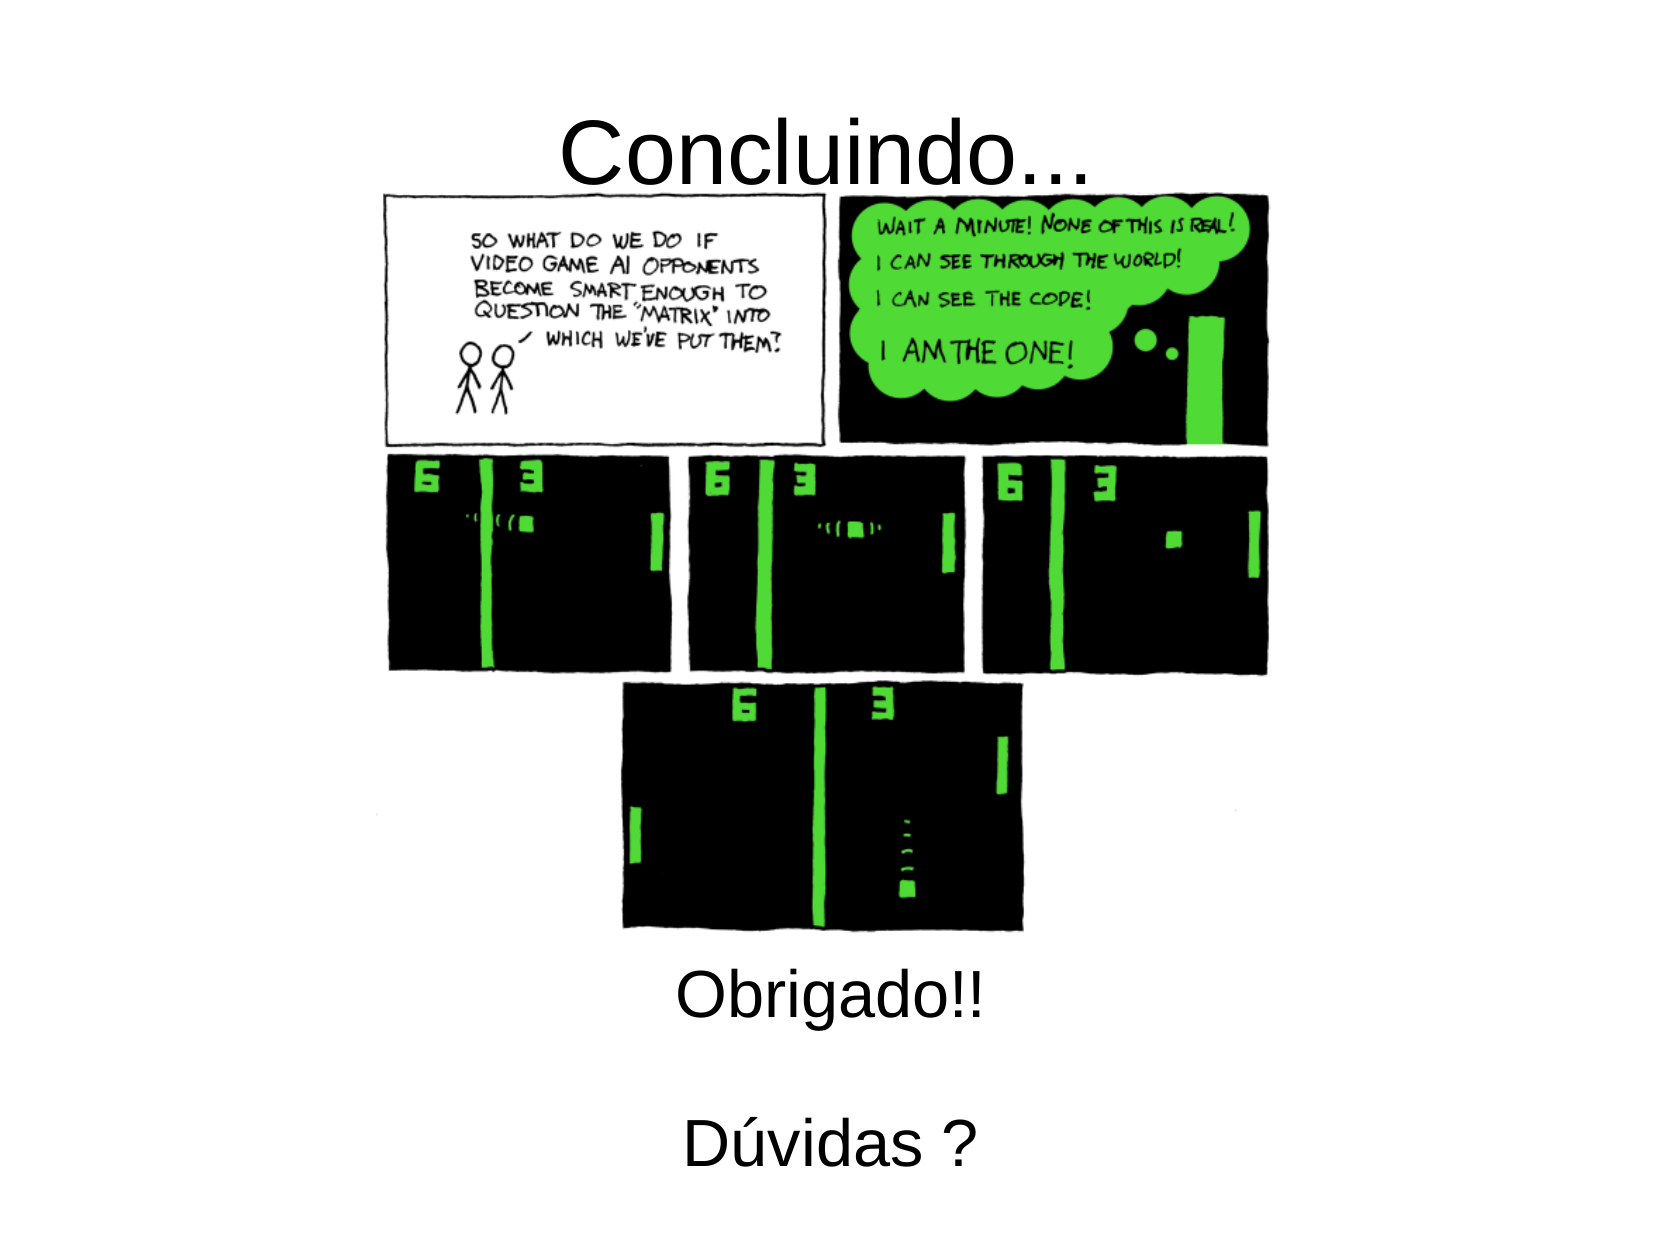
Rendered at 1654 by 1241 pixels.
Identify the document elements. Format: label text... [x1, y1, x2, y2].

subtitle Obrigado!! Dúvidas ? [86, 900, 1576, 1238]
picture [375, 187, 1276, 938]
title Concluindo... [82, 49, 1571, 257]
